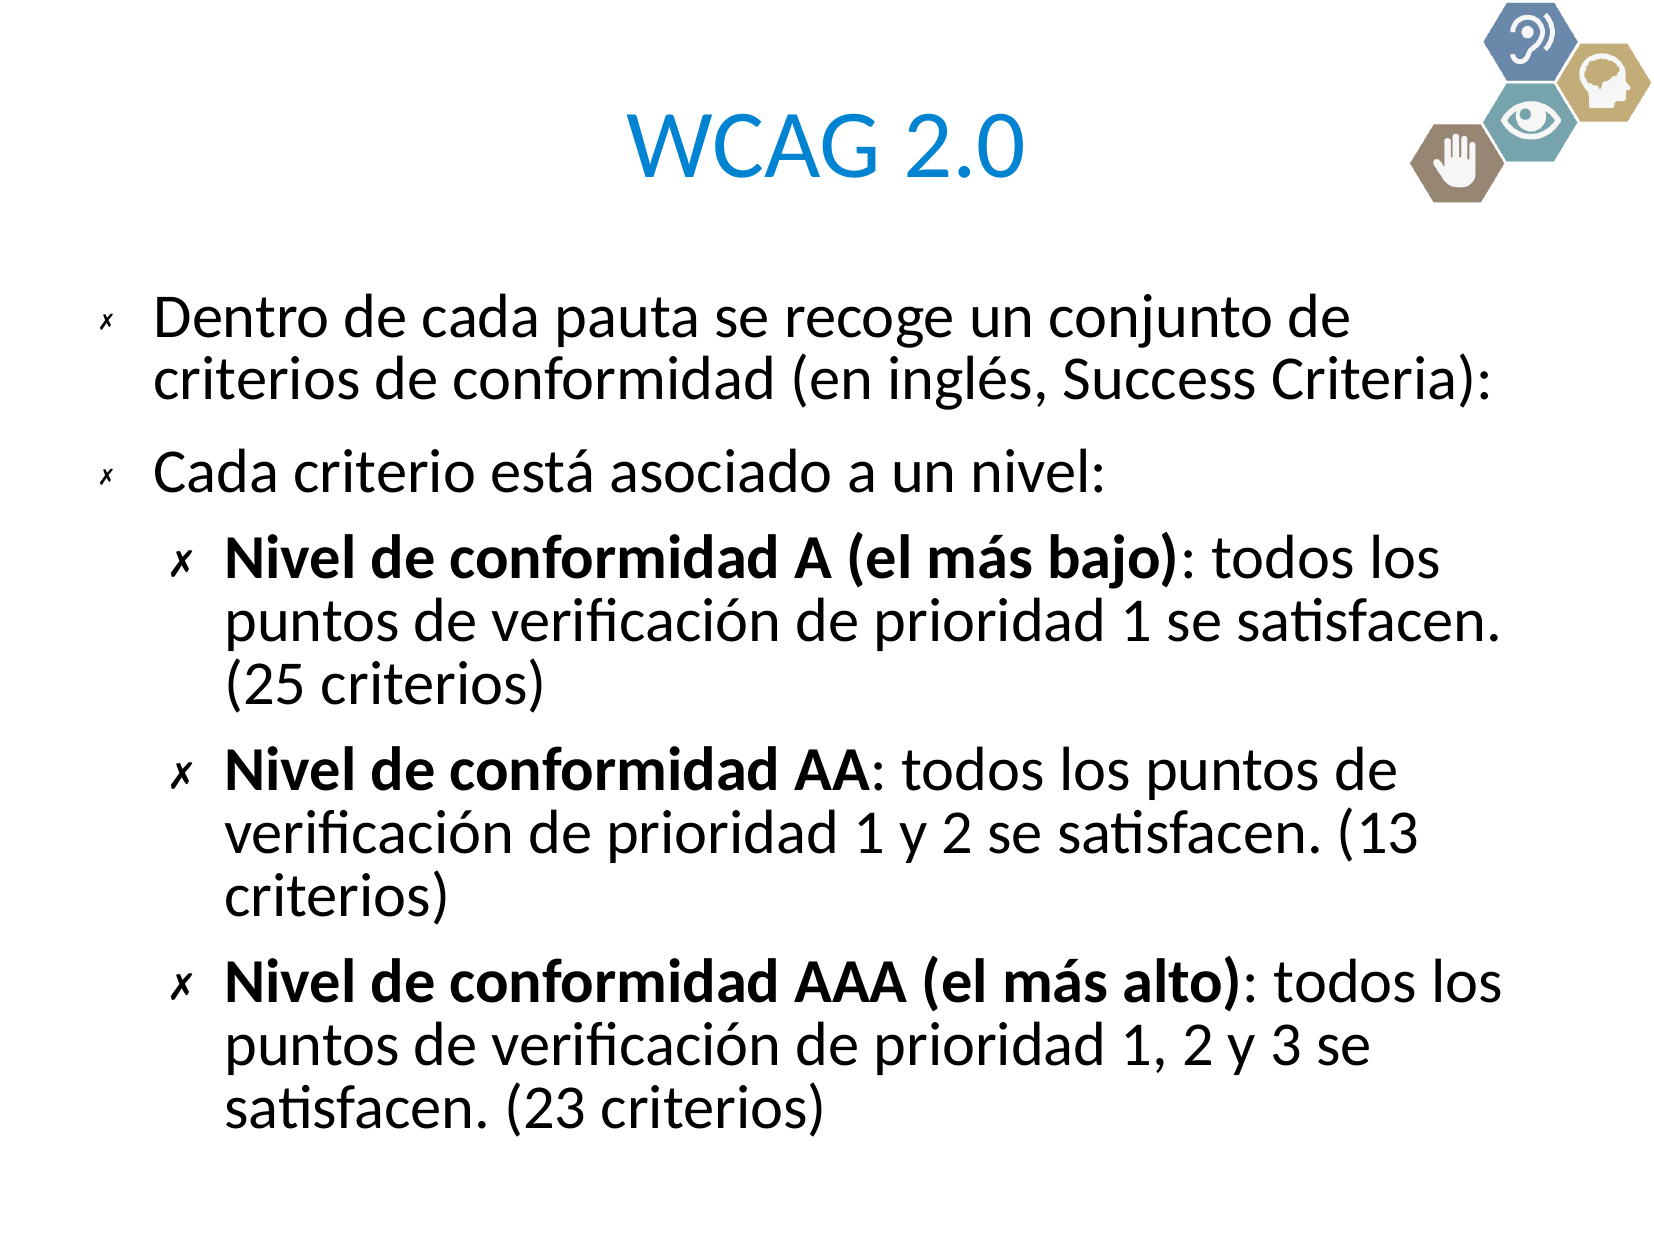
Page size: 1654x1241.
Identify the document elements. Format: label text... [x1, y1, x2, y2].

picture [1405, 0, 1654, 206]
list Dentro de cada pauta se recoge un conjunto de criterios de conformidad (en inglés, Success Criteria): Cada criterio está asociado a un nivel: Nivel de conformidad A (el más bajo): todos los puntos de verificación de prioridad 1 se satisfacen. (25 criterios) Nivel de conformidad AA: todos los puntos de verificación de prioridad 1 y 2 se satisfacen. (13 criterios) Nivel de conformidad AAA (el más alto): todos los puntos de verificación de prioridad 1, 2 y 3 se satisfacen. (23 criterios) [82, 290, 1538, 1150]
title WCAG 2.0 [82, 49, 1571, 257]
